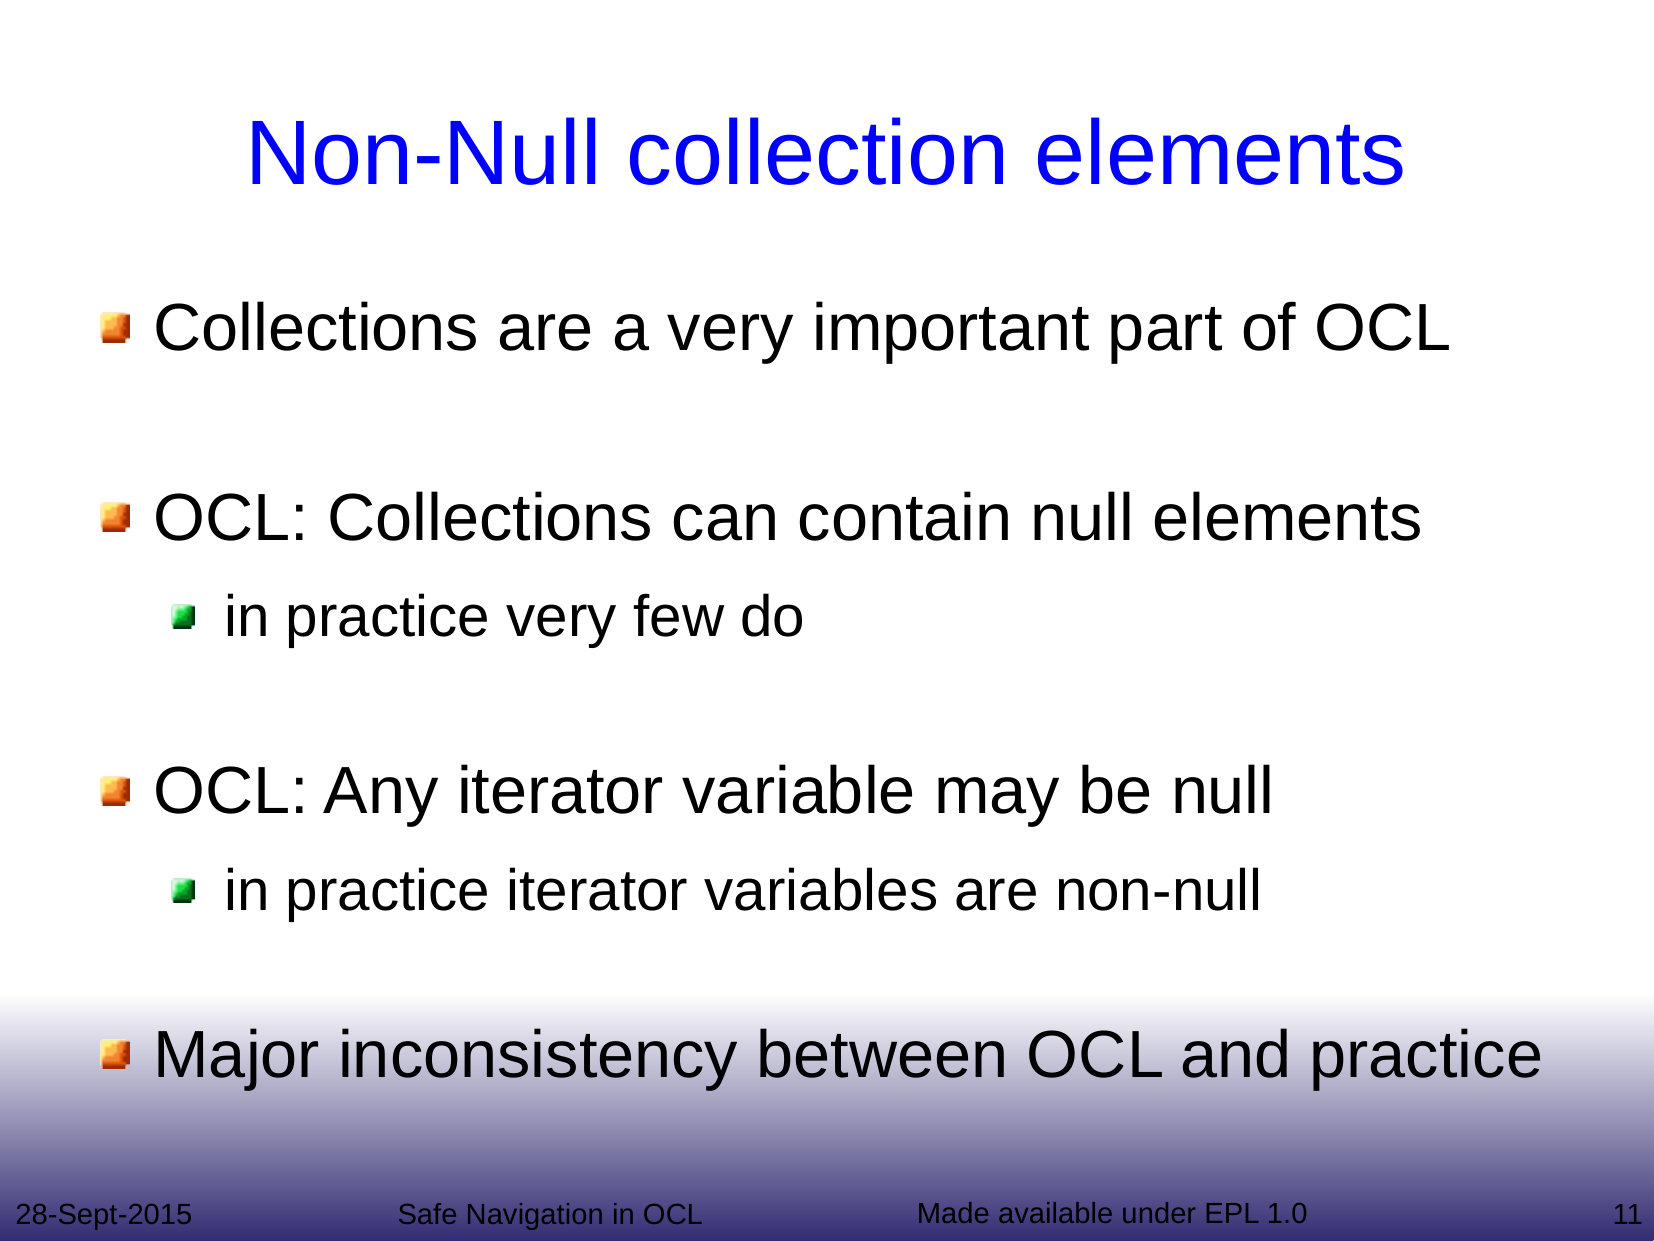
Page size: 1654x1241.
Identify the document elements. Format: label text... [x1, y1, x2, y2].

title Non-Null collection elements [82, 49, 1571, 257]
list Collections are a very important part of OCL OCL: Collections can contain null elements in practice very few do OCL: Any iterator variable may be null in practice iterator variables are non-null Major inconsistency between OCL and practice [82, 290, 1571, 1109]
